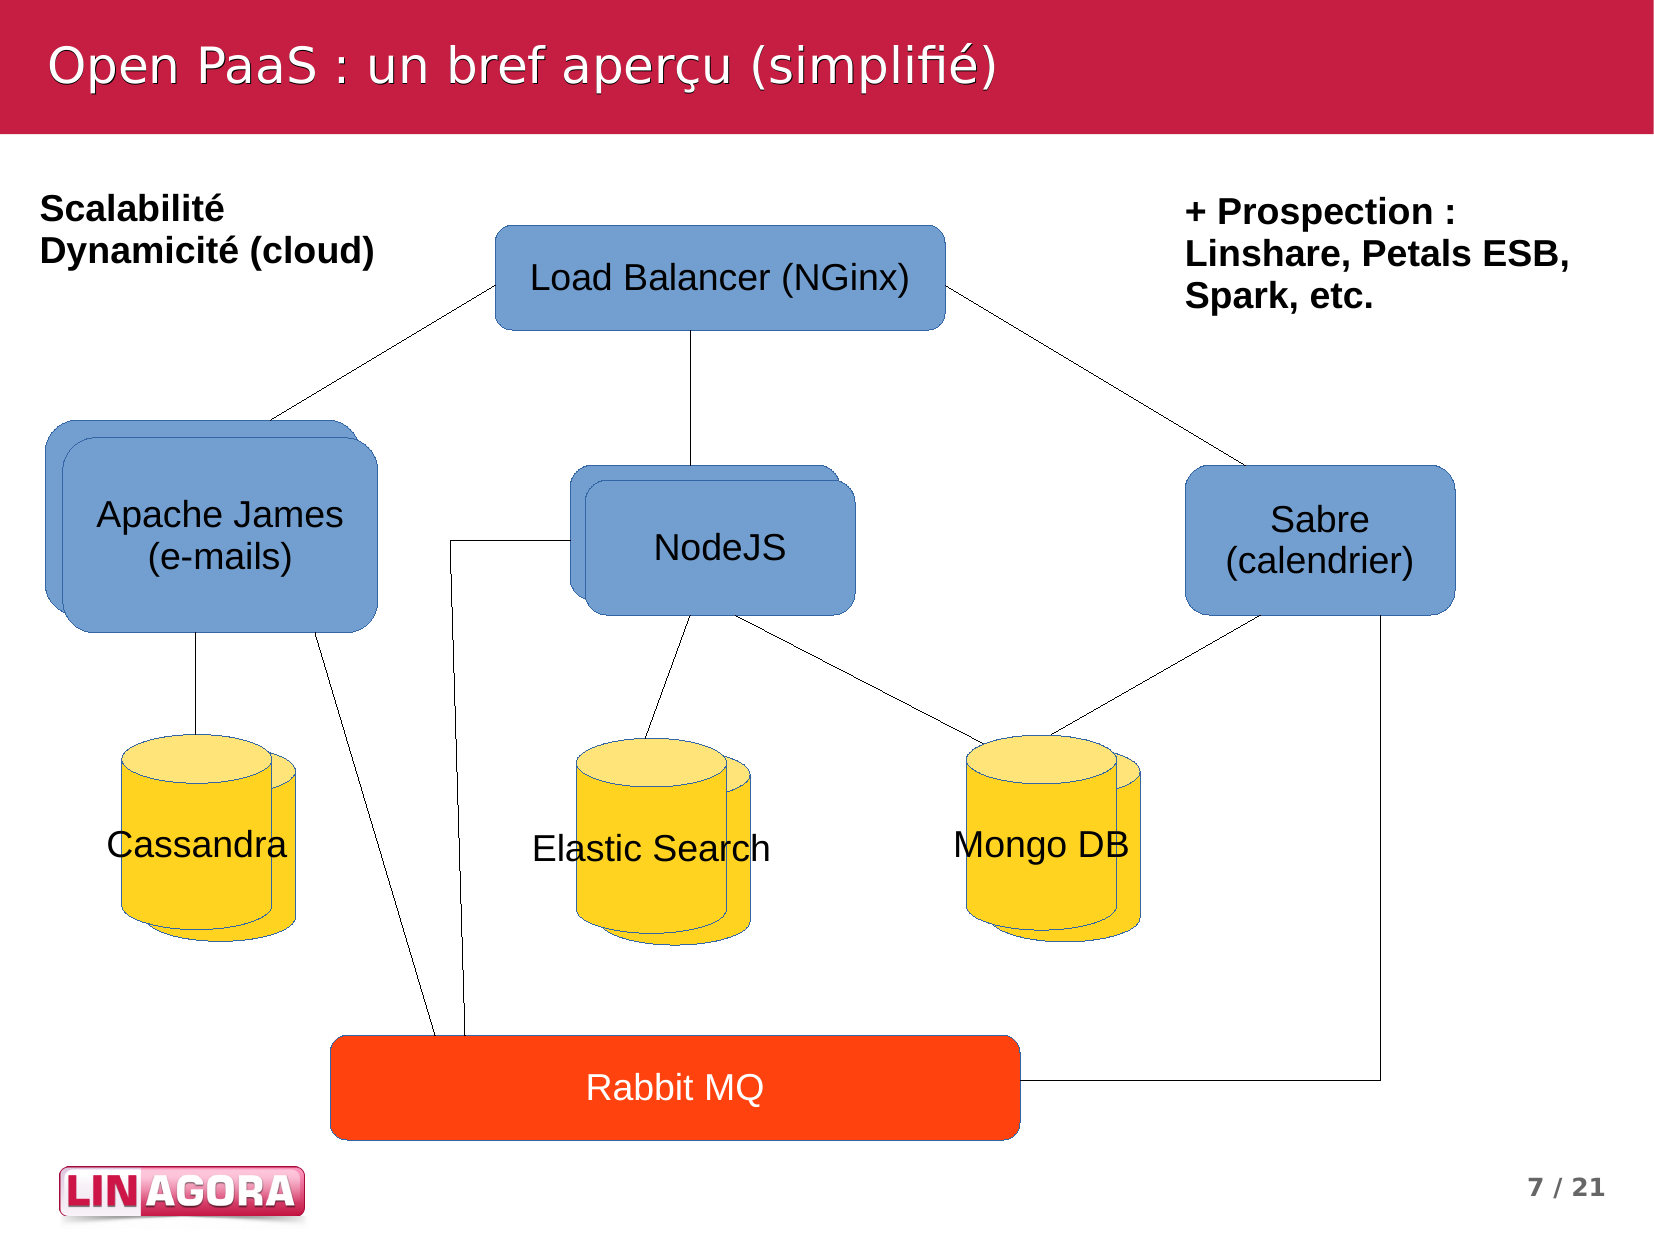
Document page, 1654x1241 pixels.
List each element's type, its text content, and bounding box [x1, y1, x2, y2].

text_box [603, 775, 751, 946]
text_box Load Balancer (NGinx) [495, 225, 946, 331]
text_box [570, 465, 839, 599]
text_box [272, 839, 281, 845]
picture [59, 1166, 308, 1229]
text_box Rabbit MQ [330, 1035, 1021, 1141]
title Open PaaS : un bref aperçu (simplifié) [47, 7, 1624, 126]
text_box Sabre (calendrier) [1185, 465, 1456, 616]
text_box Apache James (e-mails) [45, 420, 358, 613]
text_box Mongo DB [966, 763, 1117, 931]
text_box + Prospection : Linshare, Petals ESB, Spark, etc. [1170, 183, 1621, 324]
text_box Scalabilité Dynamicité (cloud) [24, 180, 391, 279]
text_box [993, 772, 1141, 942]
text_box Cassandra [121, 761, 272, 930]
text_box Elastic Search [576, 766, 727, 934]
text_box [148, 774, 296, 942]
text_box [1117, 834, 1122, 842]
text_box NodeJS [585, 480, 856, 616]
text_box [1117, 845, 1123, 854]
text_box Apache James (e-mails) [62, 437, 378, 633]
text_box [272, 847, 281, 855]
